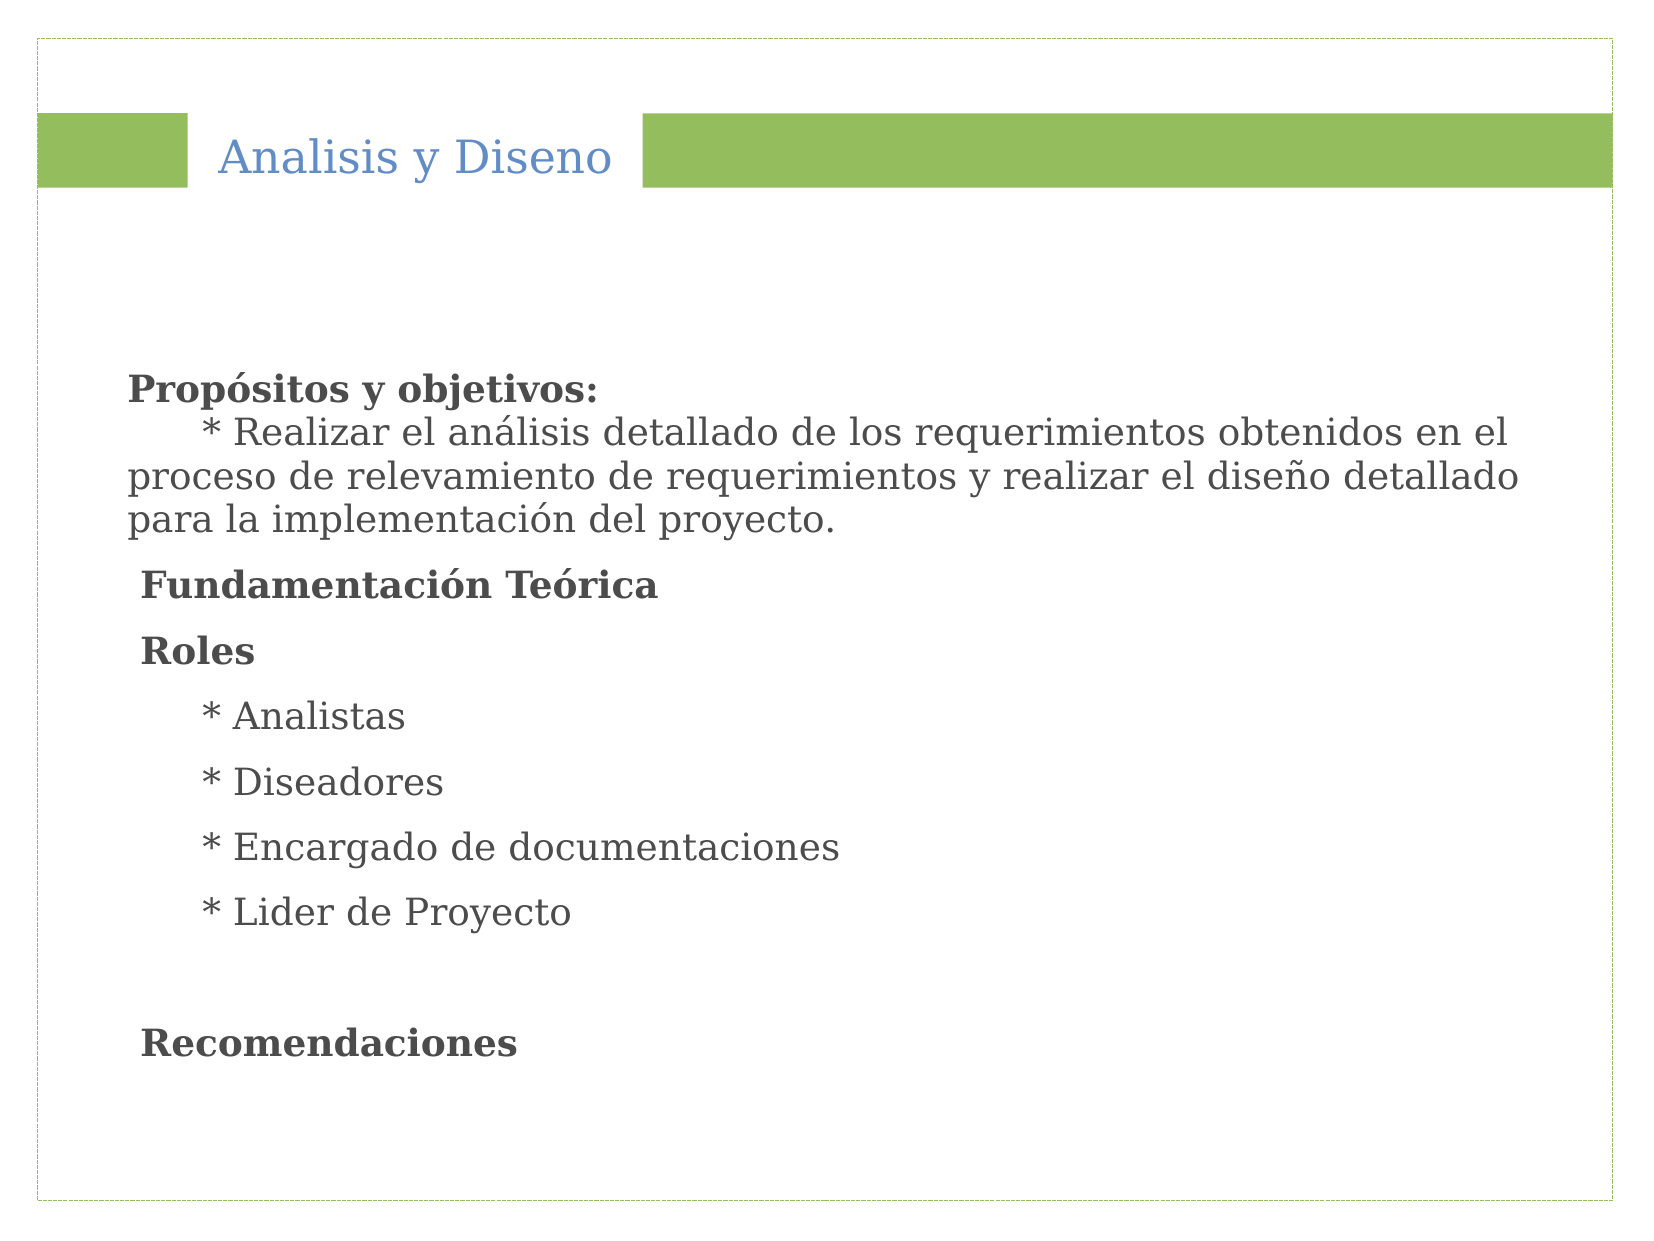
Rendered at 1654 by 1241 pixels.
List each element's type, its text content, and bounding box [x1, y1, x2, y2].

text_box Analisis y Diseno [203, 123, 628, 192]
text_box Propósitos y objetivos: * Realizar el análisis detallado de los requerimientos obtenidos en el proceso de relevamiento de requerimientos y realizar el diseño detallado para la implementación del proyecto. Fundamentación Teórica Roles * Analistas * Diseadores * Encargado de documentaciones * Lider de Proyecto Recomendaciones [112, 337, 1538, 1126]
text_box [642, 113, 1613, 188]
text_box [37, 113, 188, 188]
